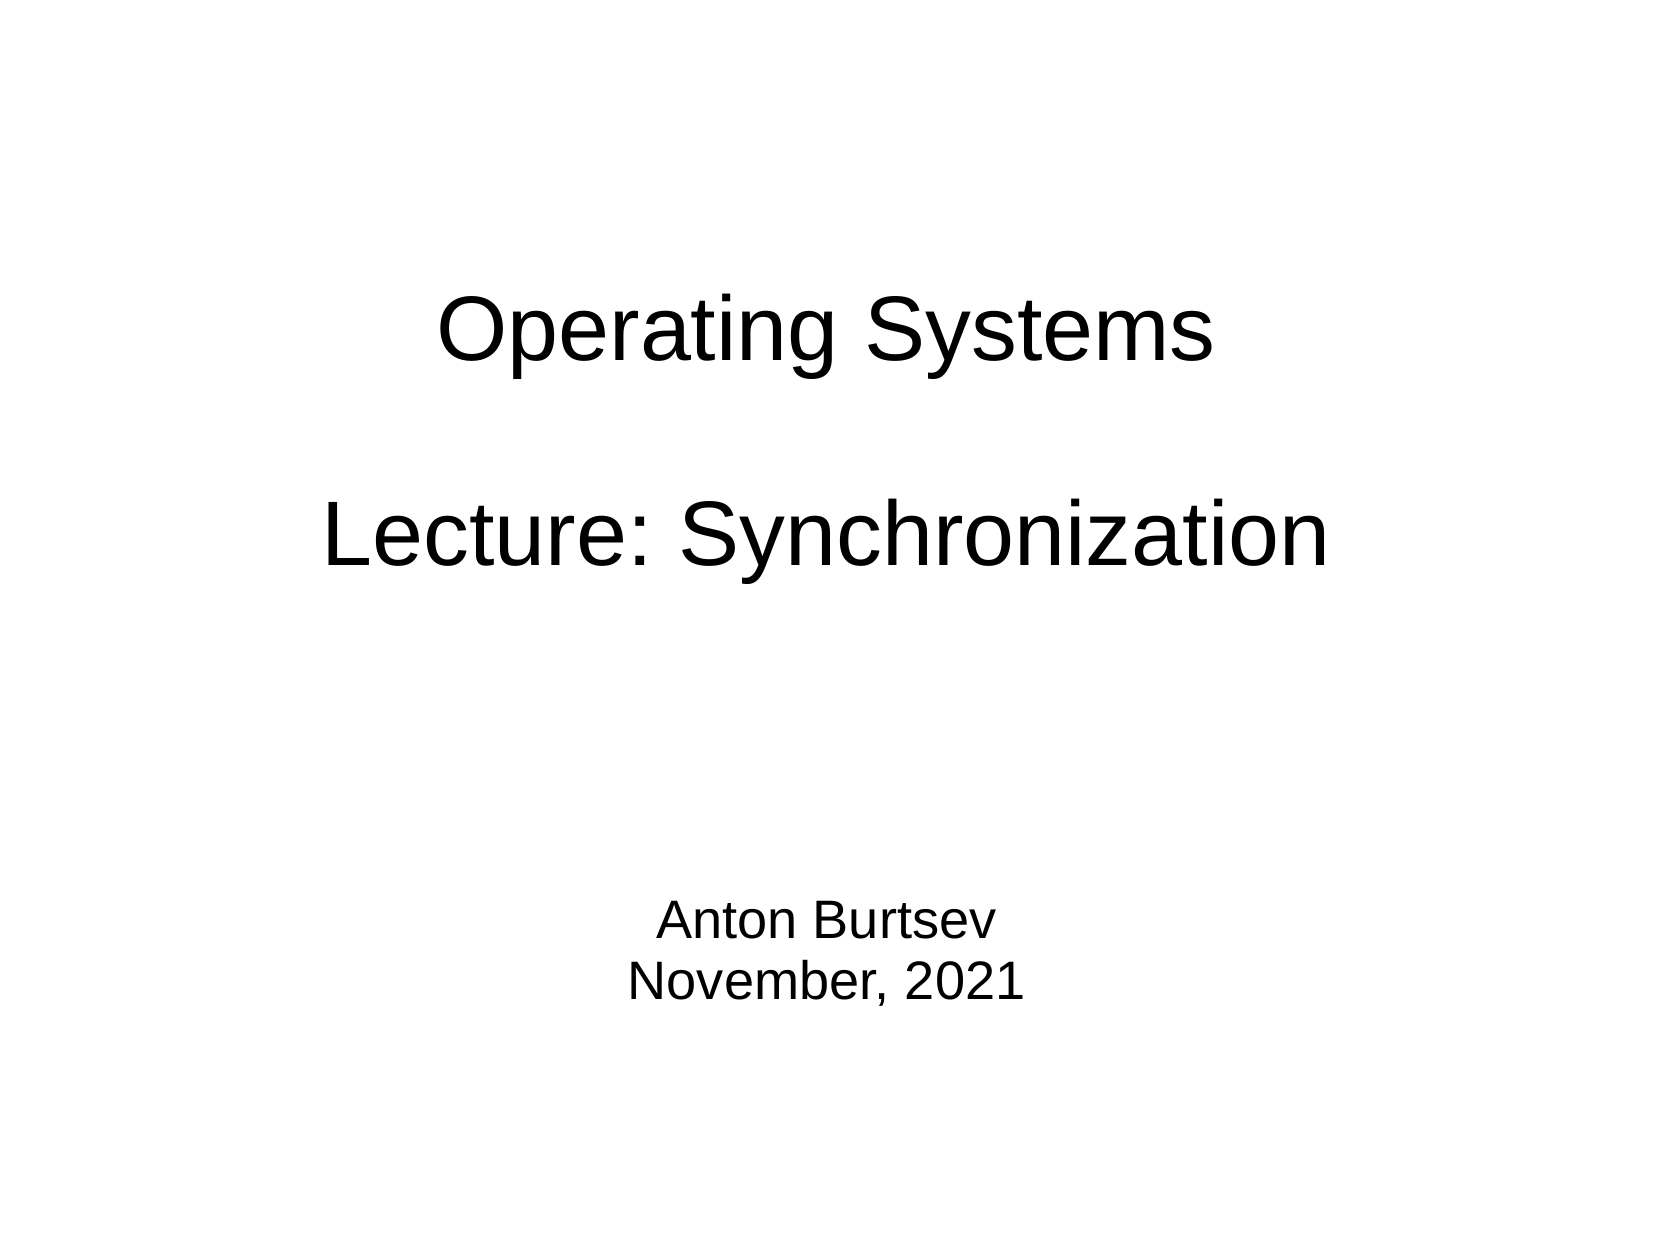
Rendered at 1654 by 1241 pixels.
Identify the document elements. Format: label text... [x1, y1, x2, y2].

subtitle Anton Burtsev November, 2021 [82, 637, 1571, 1109]
title Operating Systems Lecture: Synchronization [82, 113, 1571, 637]
